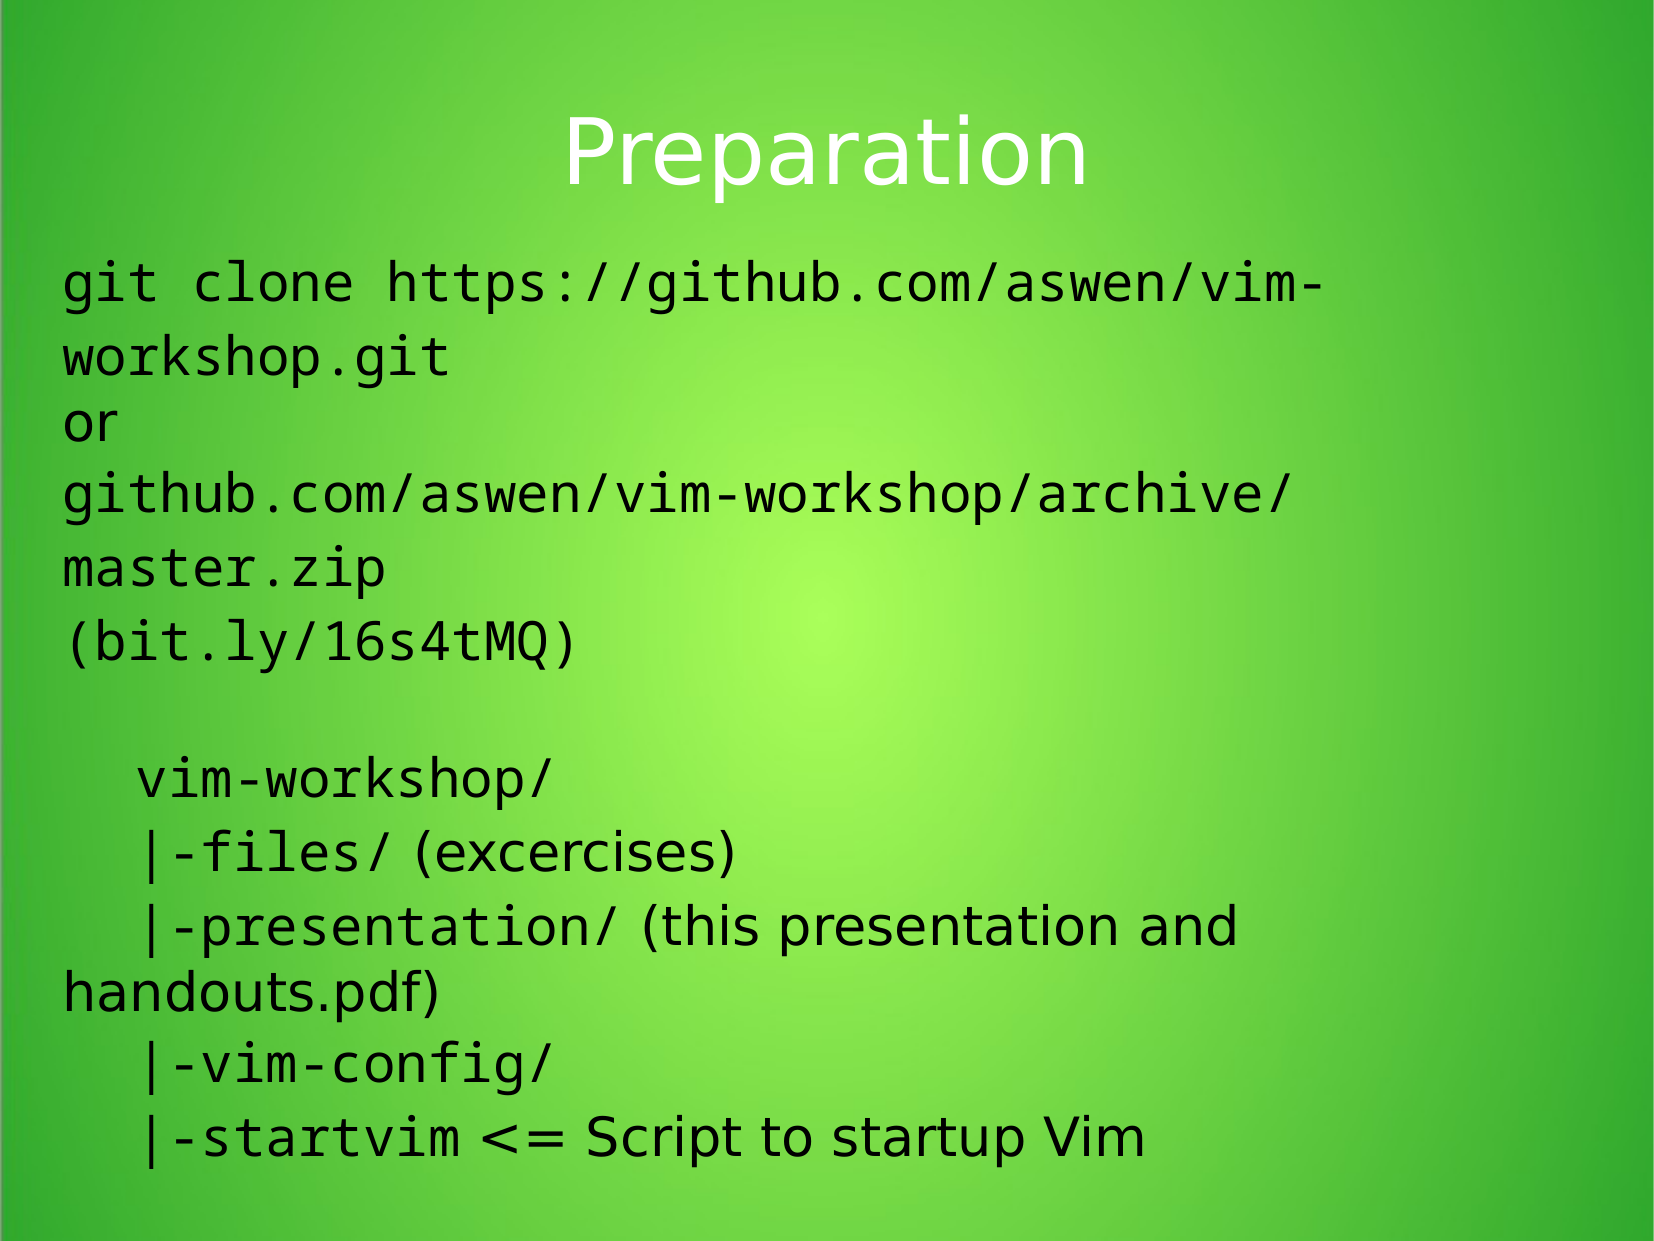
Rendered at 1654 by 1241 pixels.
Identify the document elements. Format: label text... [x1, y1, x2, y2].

picture [0, 0, 1654, 1241]
text_box git clone https://github.com/aswen/vim-workshop.git or github.com/aswen/vim-workshop/archive/master.zip (bit.ly/16s4tMQ) vim-workshop/ |-files/ (excercises) |-presentation/ (this presentation and handouts.pdf) |-vim-config/ |-startvim <= Script to startup Vim Not yet installed Vim? => www.vim.org => download No Internet, ask me for usb stick. [47, 236, 1577, 1046]
title Preparation [82, 49, 1571, 236]
